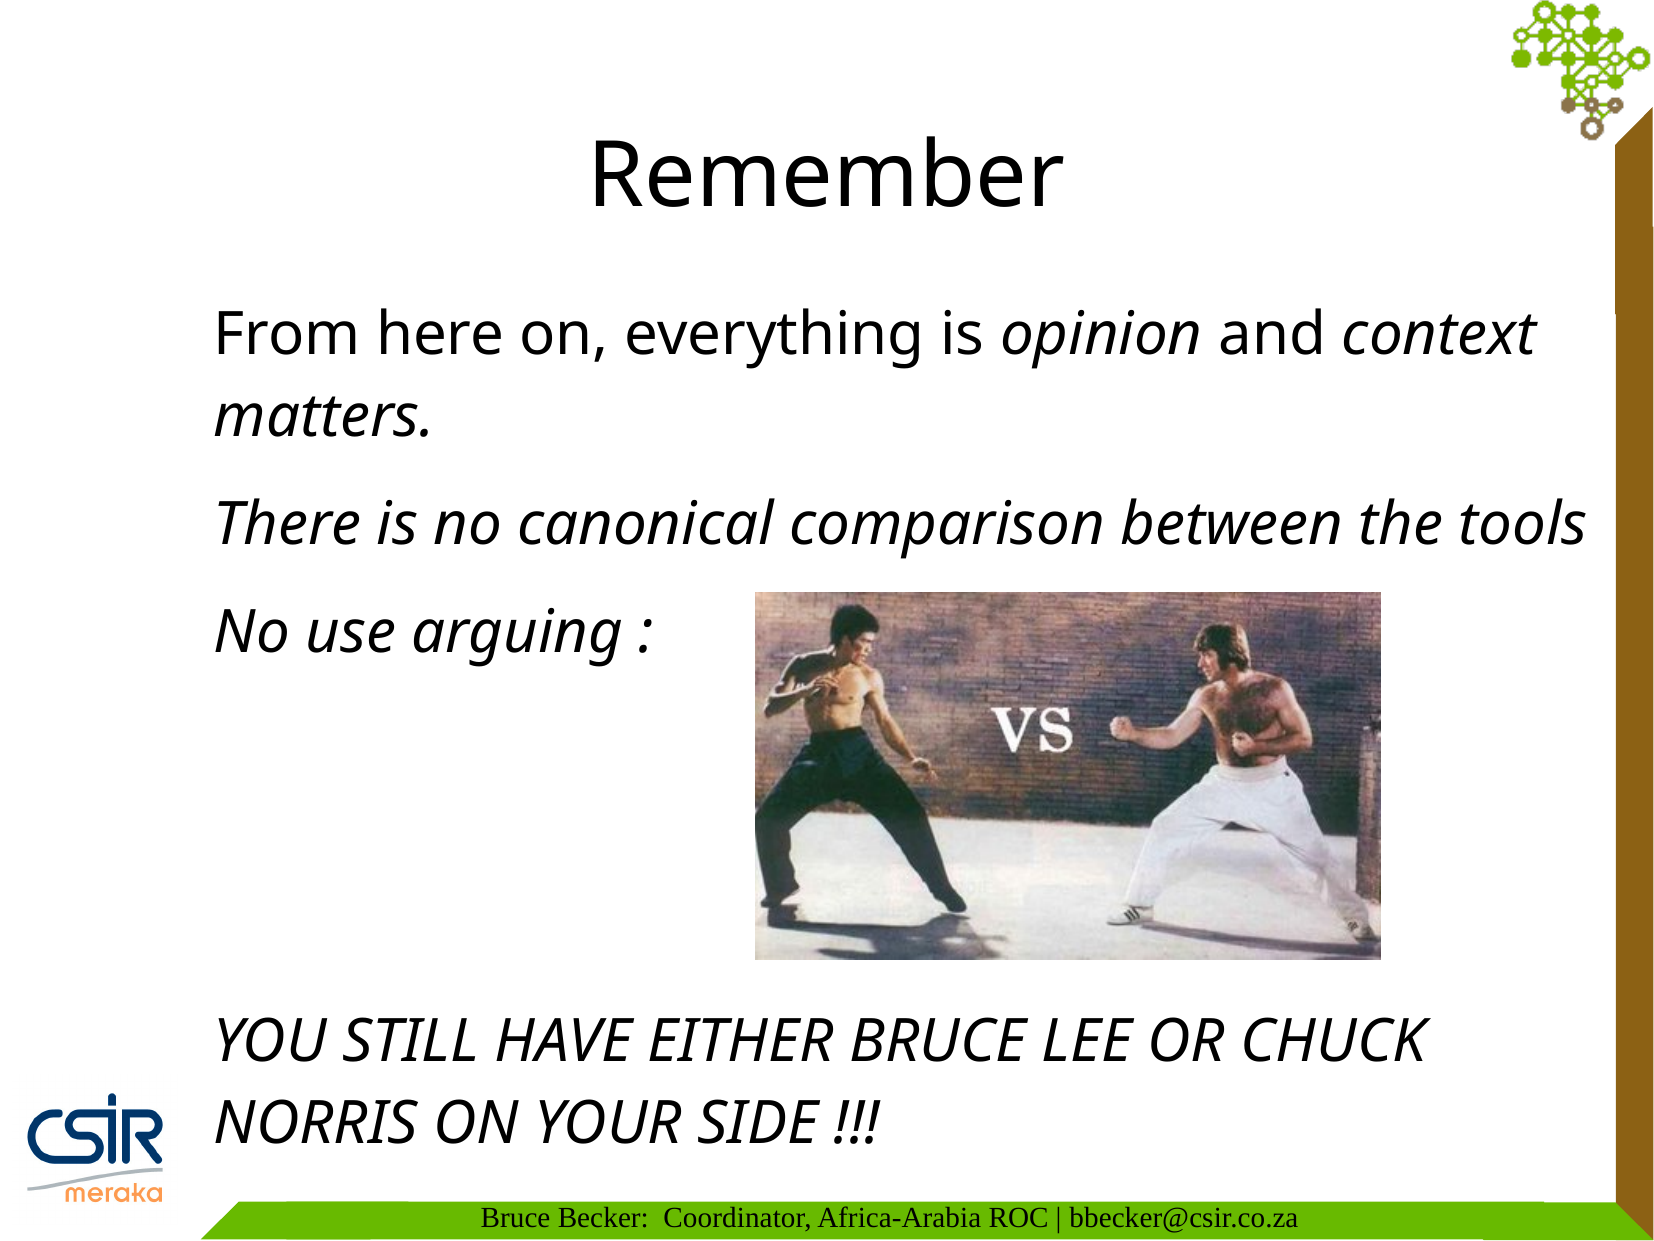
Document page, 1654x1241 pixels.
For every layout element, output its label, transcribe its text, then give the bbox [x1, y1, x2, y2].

picture [1503, 0, 1654, 144]
picture [12, 1074, 178, 1225]
list From here on, everything is opinion and context matters. There is no canonical comparison between the tools No use arguing : YOU STILL HAVE EITHER BRUCE LEE OR CHUCK NORRIS ON YOUR SIDE !!! [150, 290, 1595, 1186]
picture [755, 592, 1381, 961]
title Remember [82, 67, 1571, 275]
